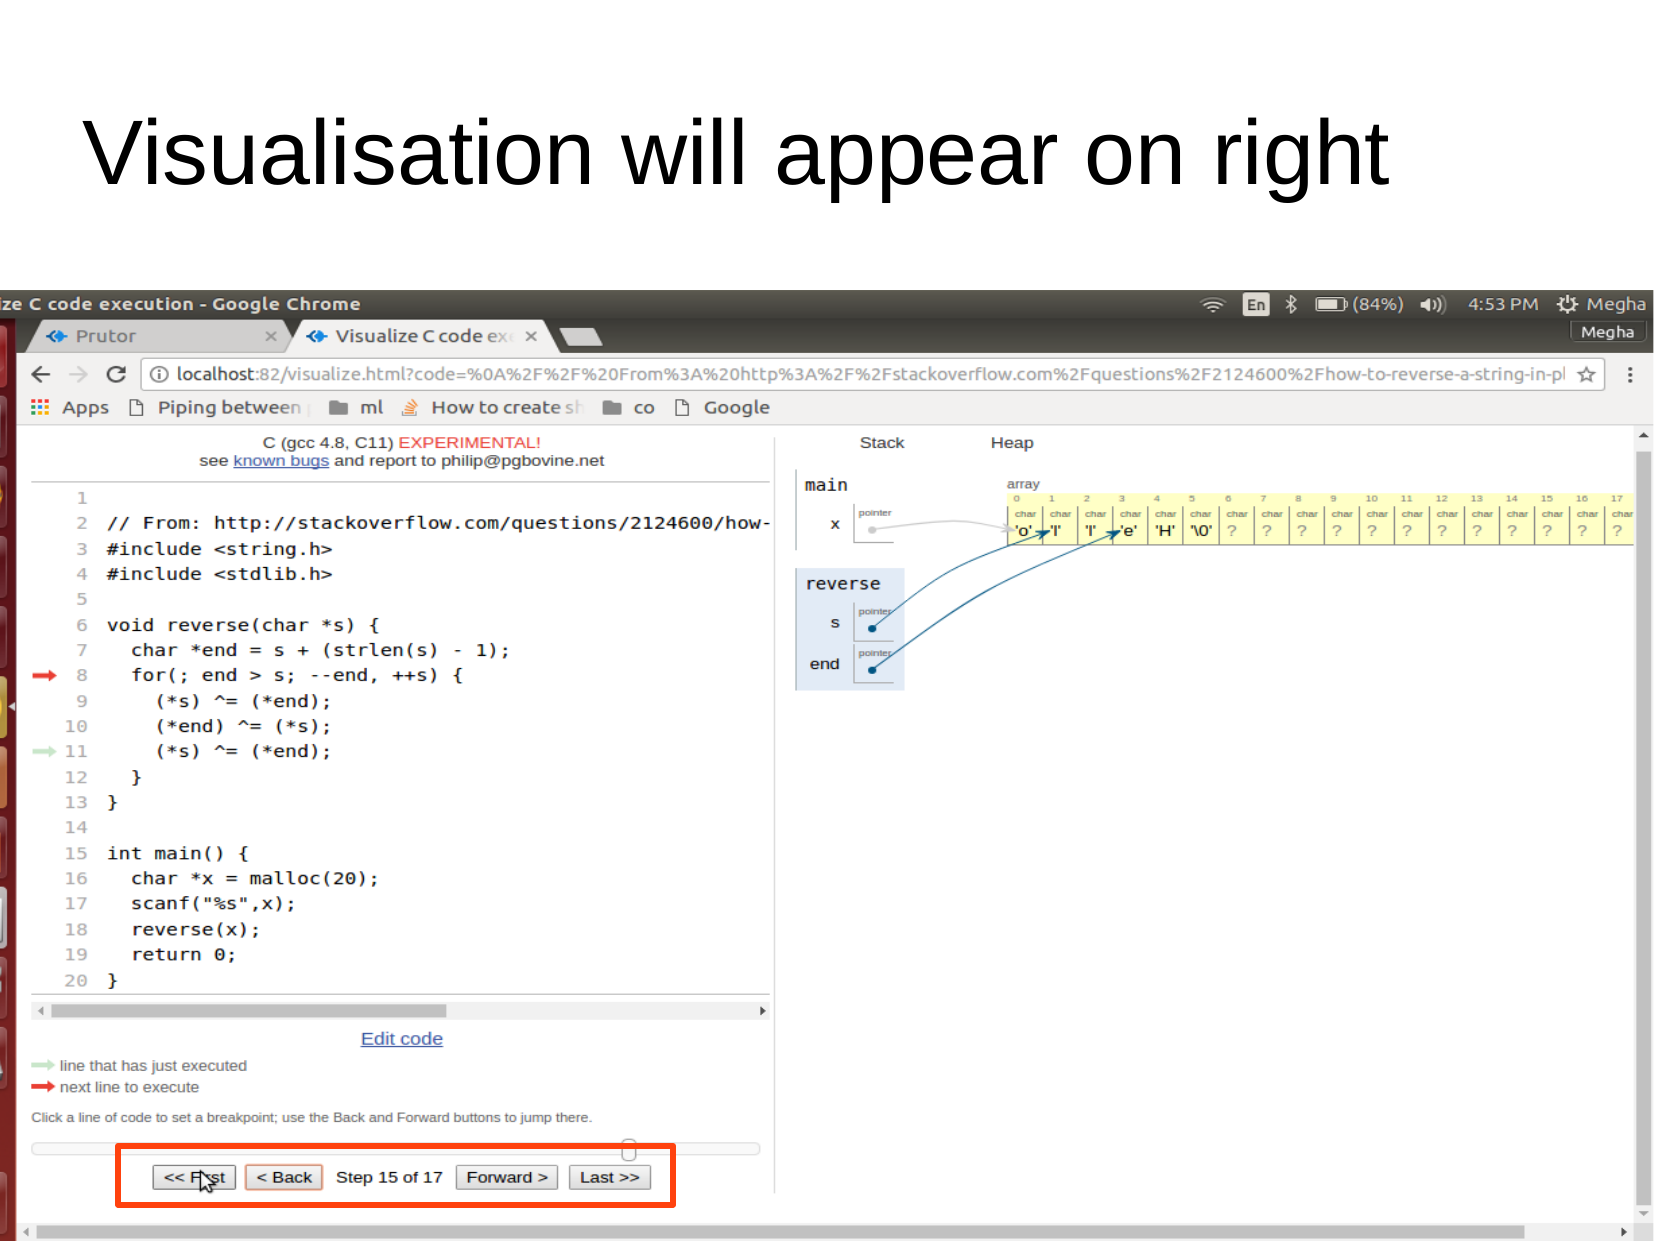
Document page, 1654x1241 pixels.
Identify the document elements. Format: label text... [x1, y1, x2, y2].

title Visualisation will appear on right [82, 49, 1571, 257]
picture [0, 290, 1654, 1241]
